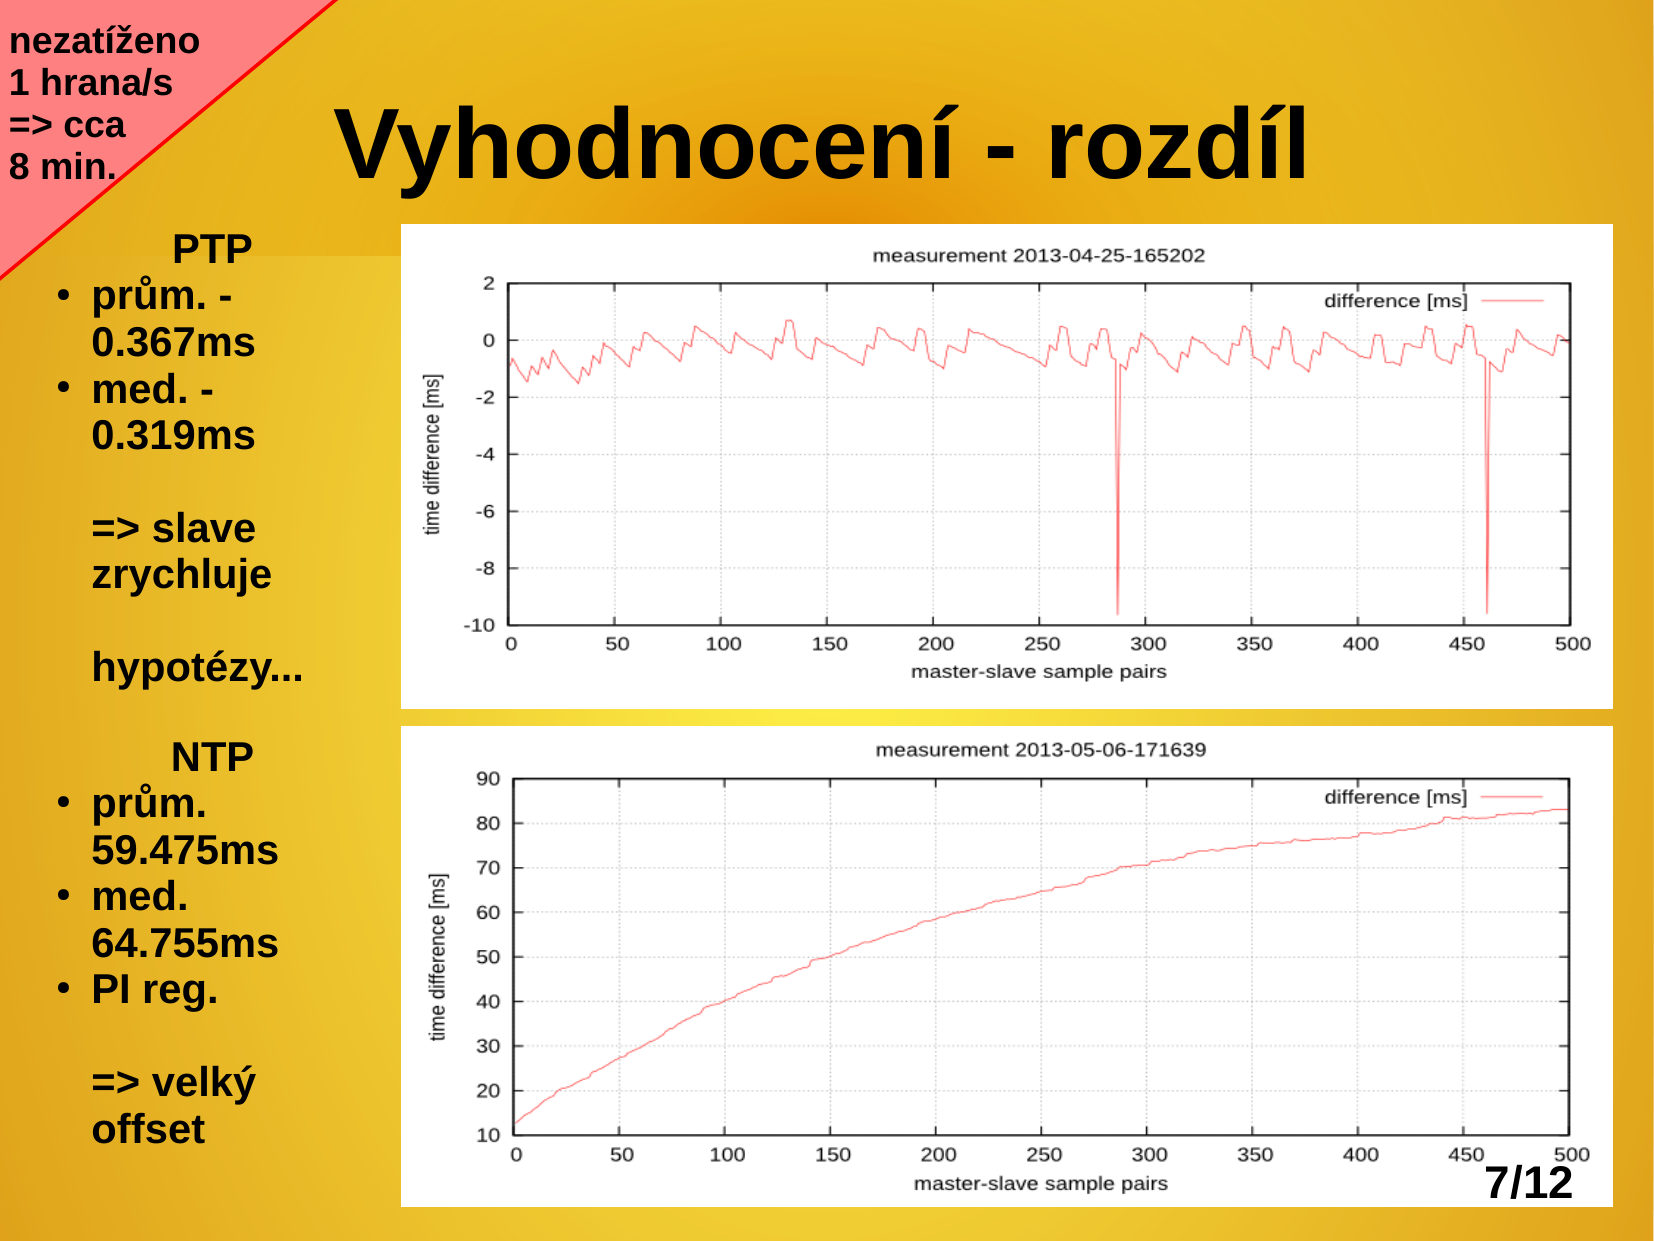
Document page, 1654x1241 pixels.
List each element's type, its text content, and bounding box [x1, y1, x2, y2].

text_box [0, 195, 101, 279]
text_box [0, 0, 336, 100]
text_box NTP prům. 59.475ms med. 64.755ms PI reg. => velký offset [41, 726, 384, 1188]
picture [401, 224, 1613, 709]
text_box nezatíženo 1 hrana/s => cca 8 min. [0, 11, 216, 195]
title Vyhodnocení - rozdíl [78, 40, 1567, 248]
text_box <číslo>/12 [1501, 1149, 1654, 1220]
picture [401, 726, 1613, 1207]
text_box PTP prům. -0.367ms med. -0.319ms => slave zrychluje hypotézy... [41, 218, 384, 699]
